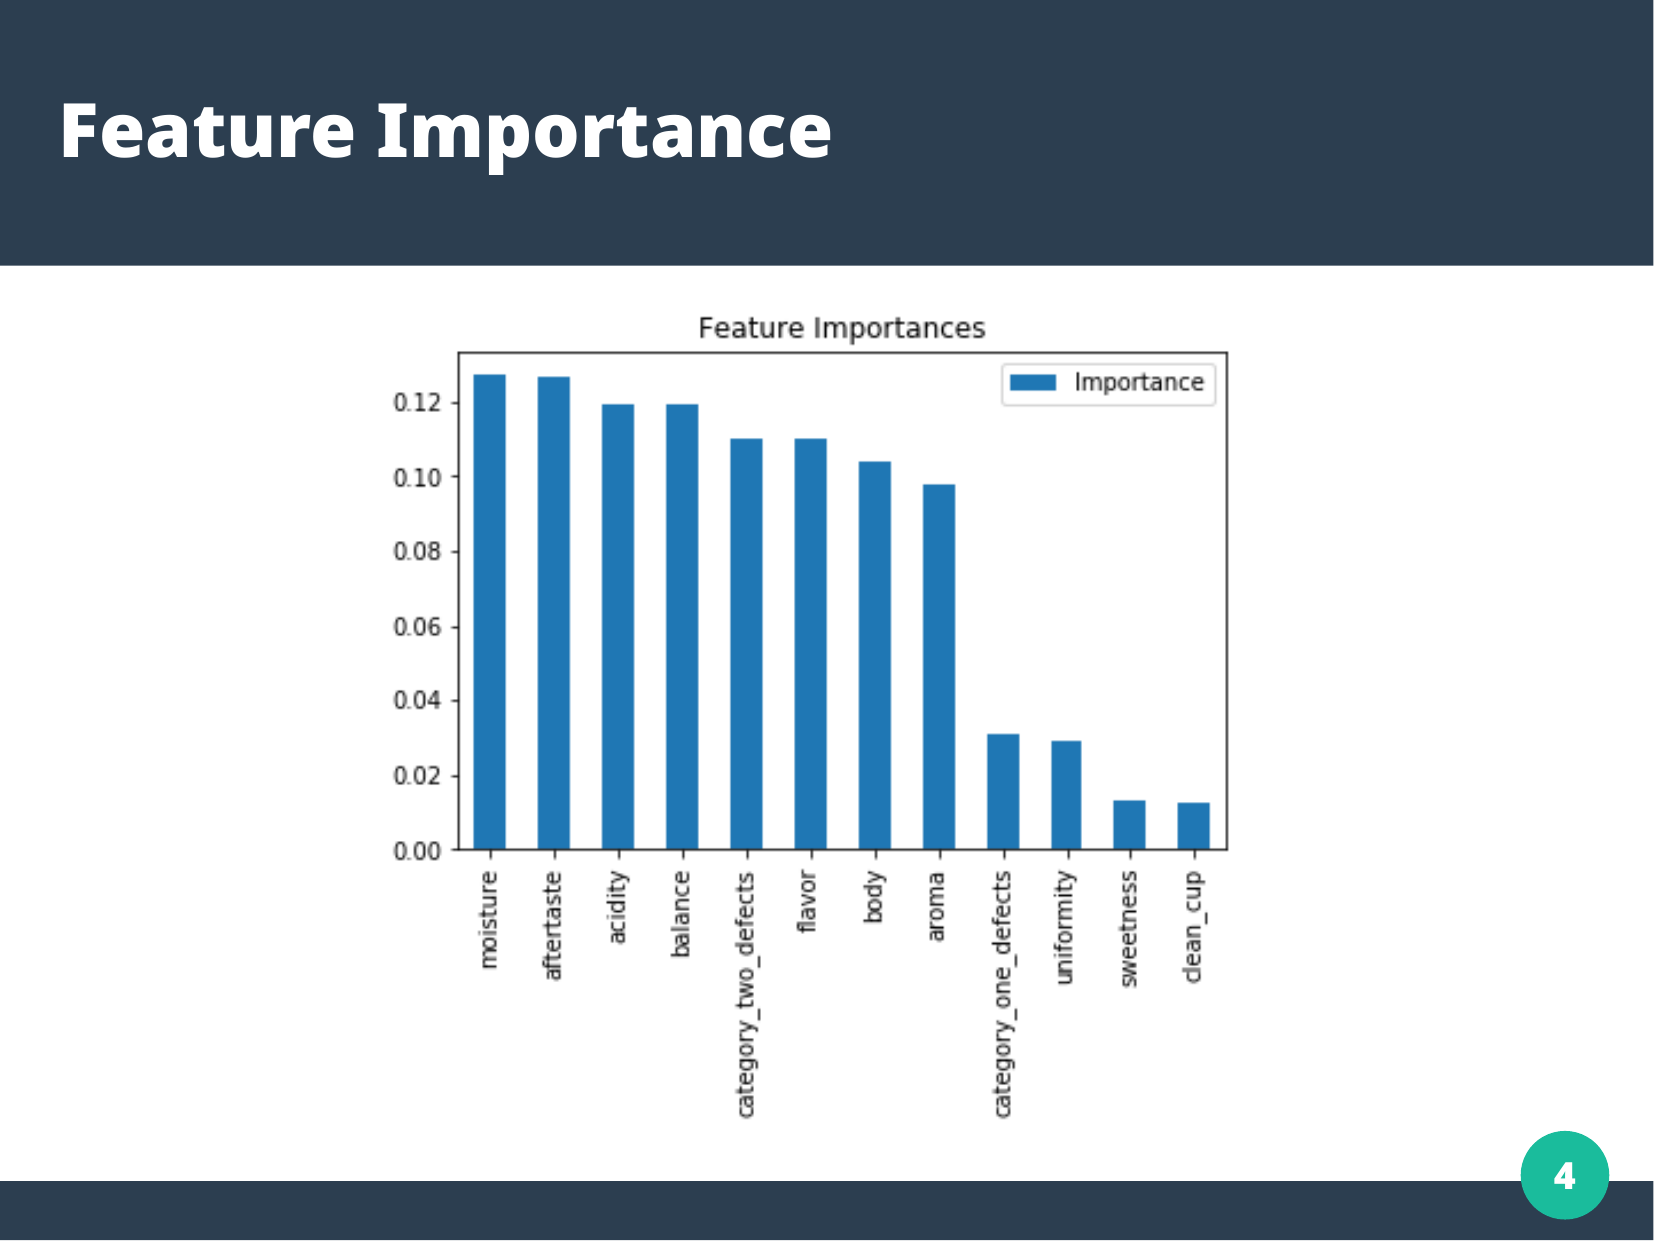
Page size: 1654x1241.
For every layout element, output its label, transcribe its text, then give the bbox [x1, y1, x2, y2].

picture [371, 295, 1270, 1141]
title Feature Importance [59, 49, 1595, 207]
